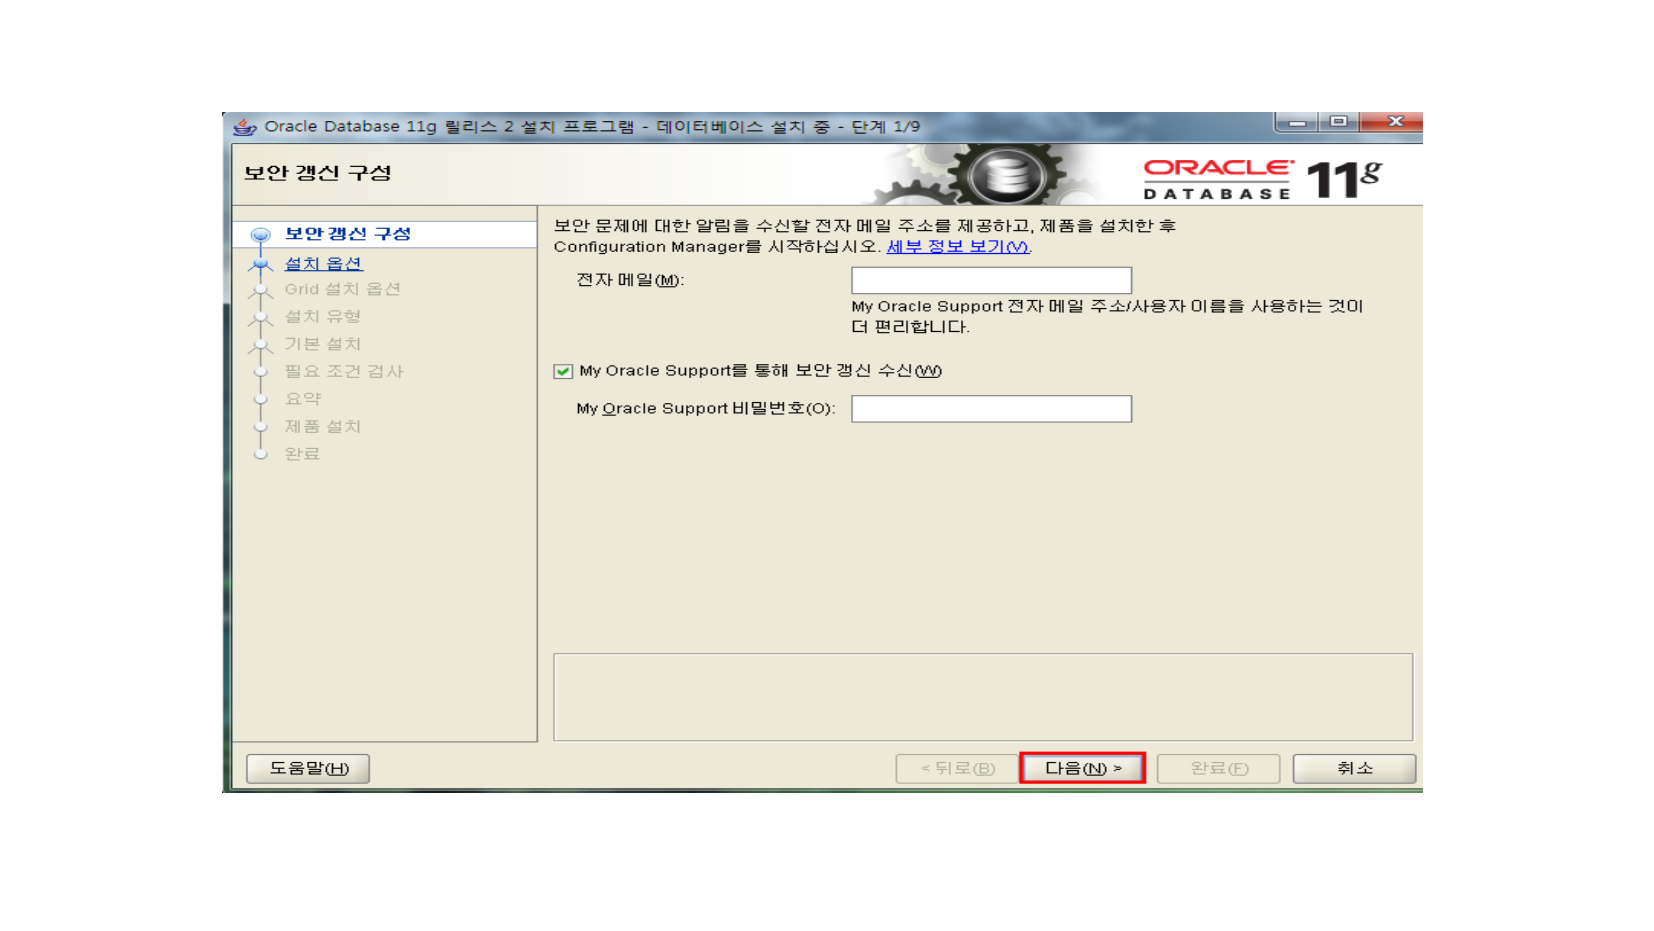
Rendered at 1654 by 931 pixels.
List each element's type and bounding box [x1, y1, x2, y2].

picture [222, 112, 1423, 793]
